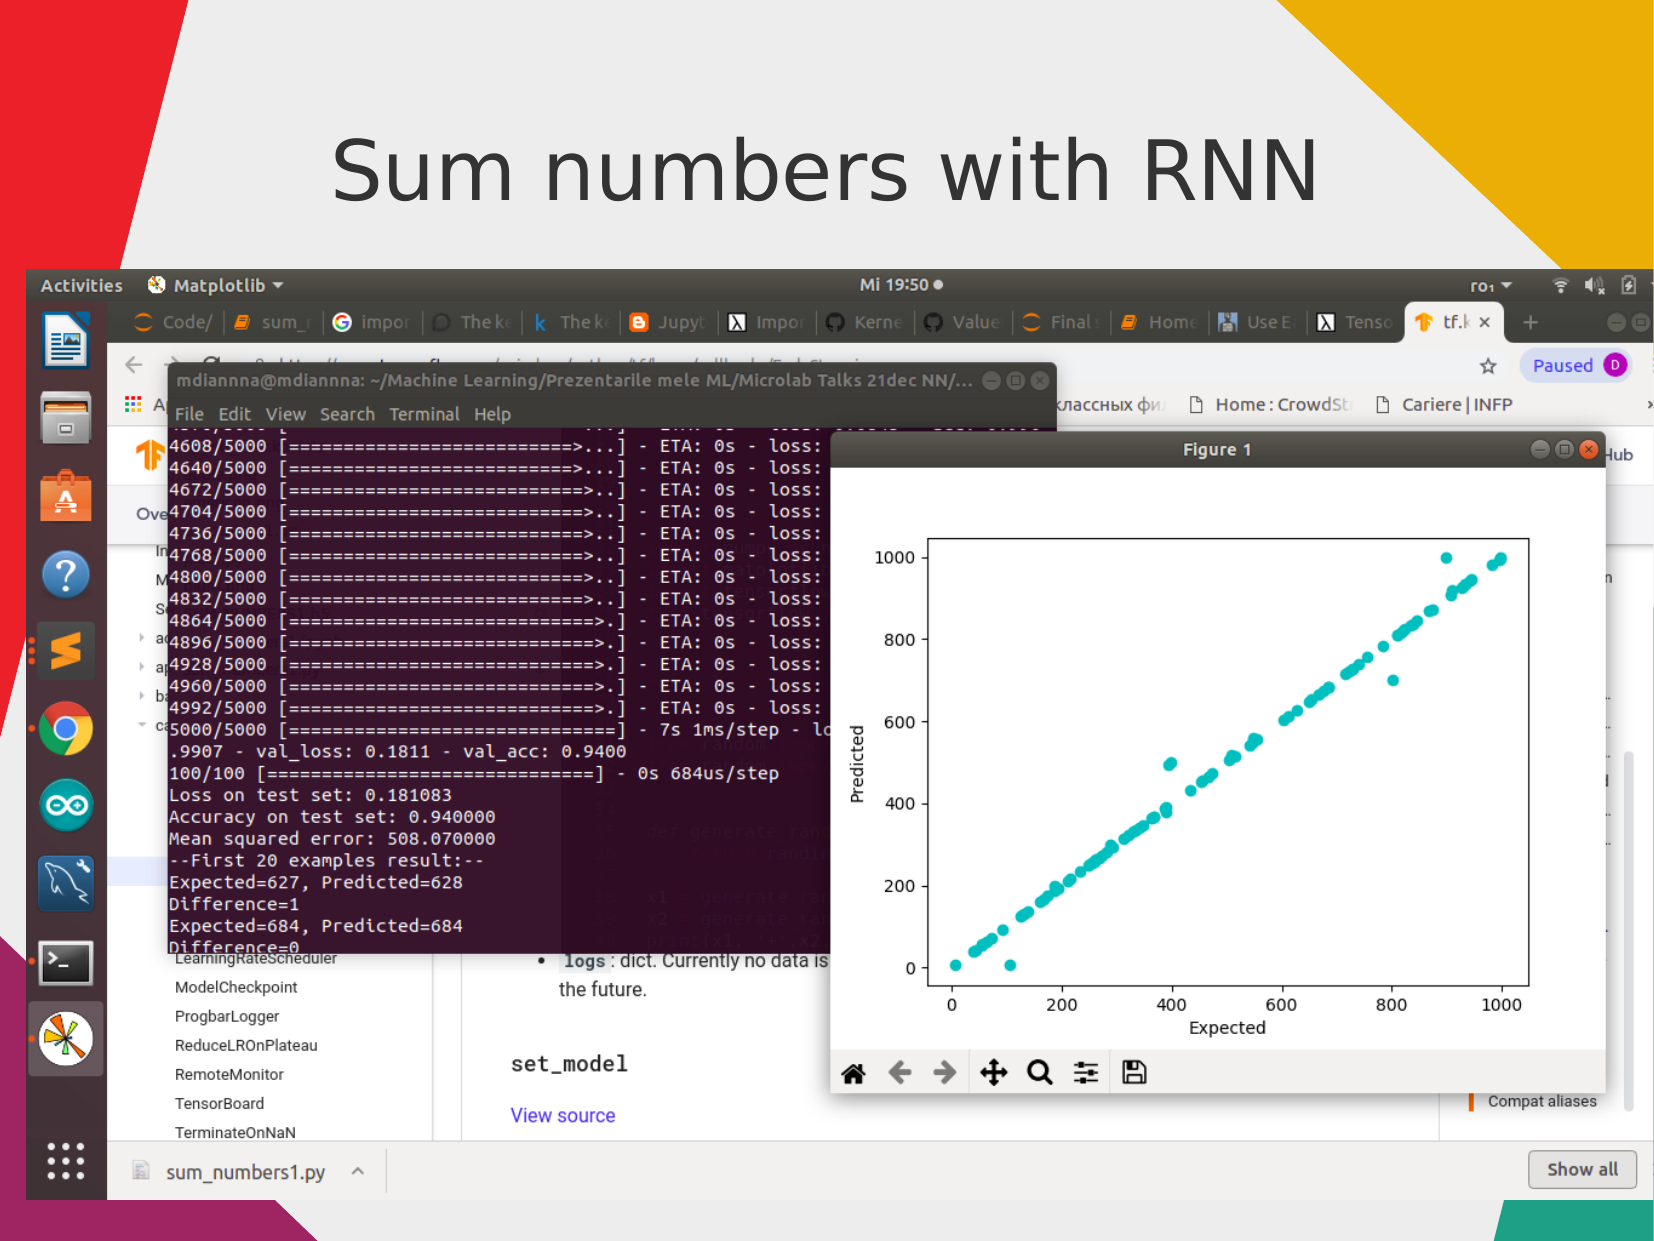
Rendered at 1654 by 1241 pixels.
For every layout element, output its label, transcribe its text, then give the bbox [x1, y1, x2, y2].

title Sum numbers with RNN [114, 73, 1539, 269]
picture [26, 269, 1654, 1200]
